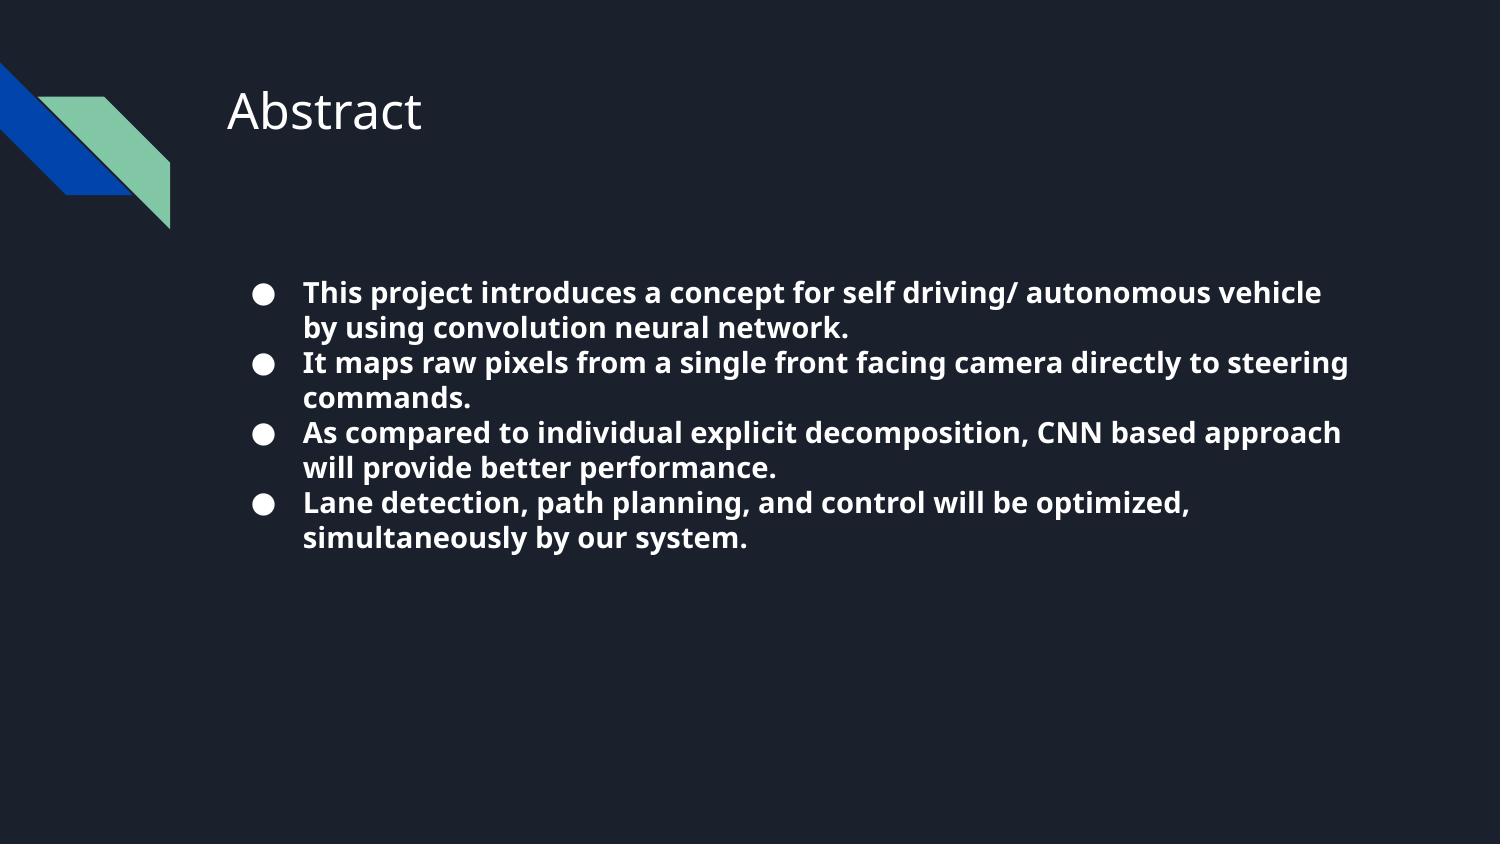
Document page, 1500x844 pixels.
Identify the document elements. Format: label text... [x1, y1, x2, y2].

list This project introduces a concept for self driving/ autonomous vehicle by using convolution neural network. It maps raw pixels from a single front facing camera directly to steering commands. As compared to individual explicit decomposition, CNN based approach will provide better performance. Lane detection, path planning, and control will be optimized, simultaneously by our system. [212, 259, 1368, 737]
title Abstract [212, 64, 1368, 215]
